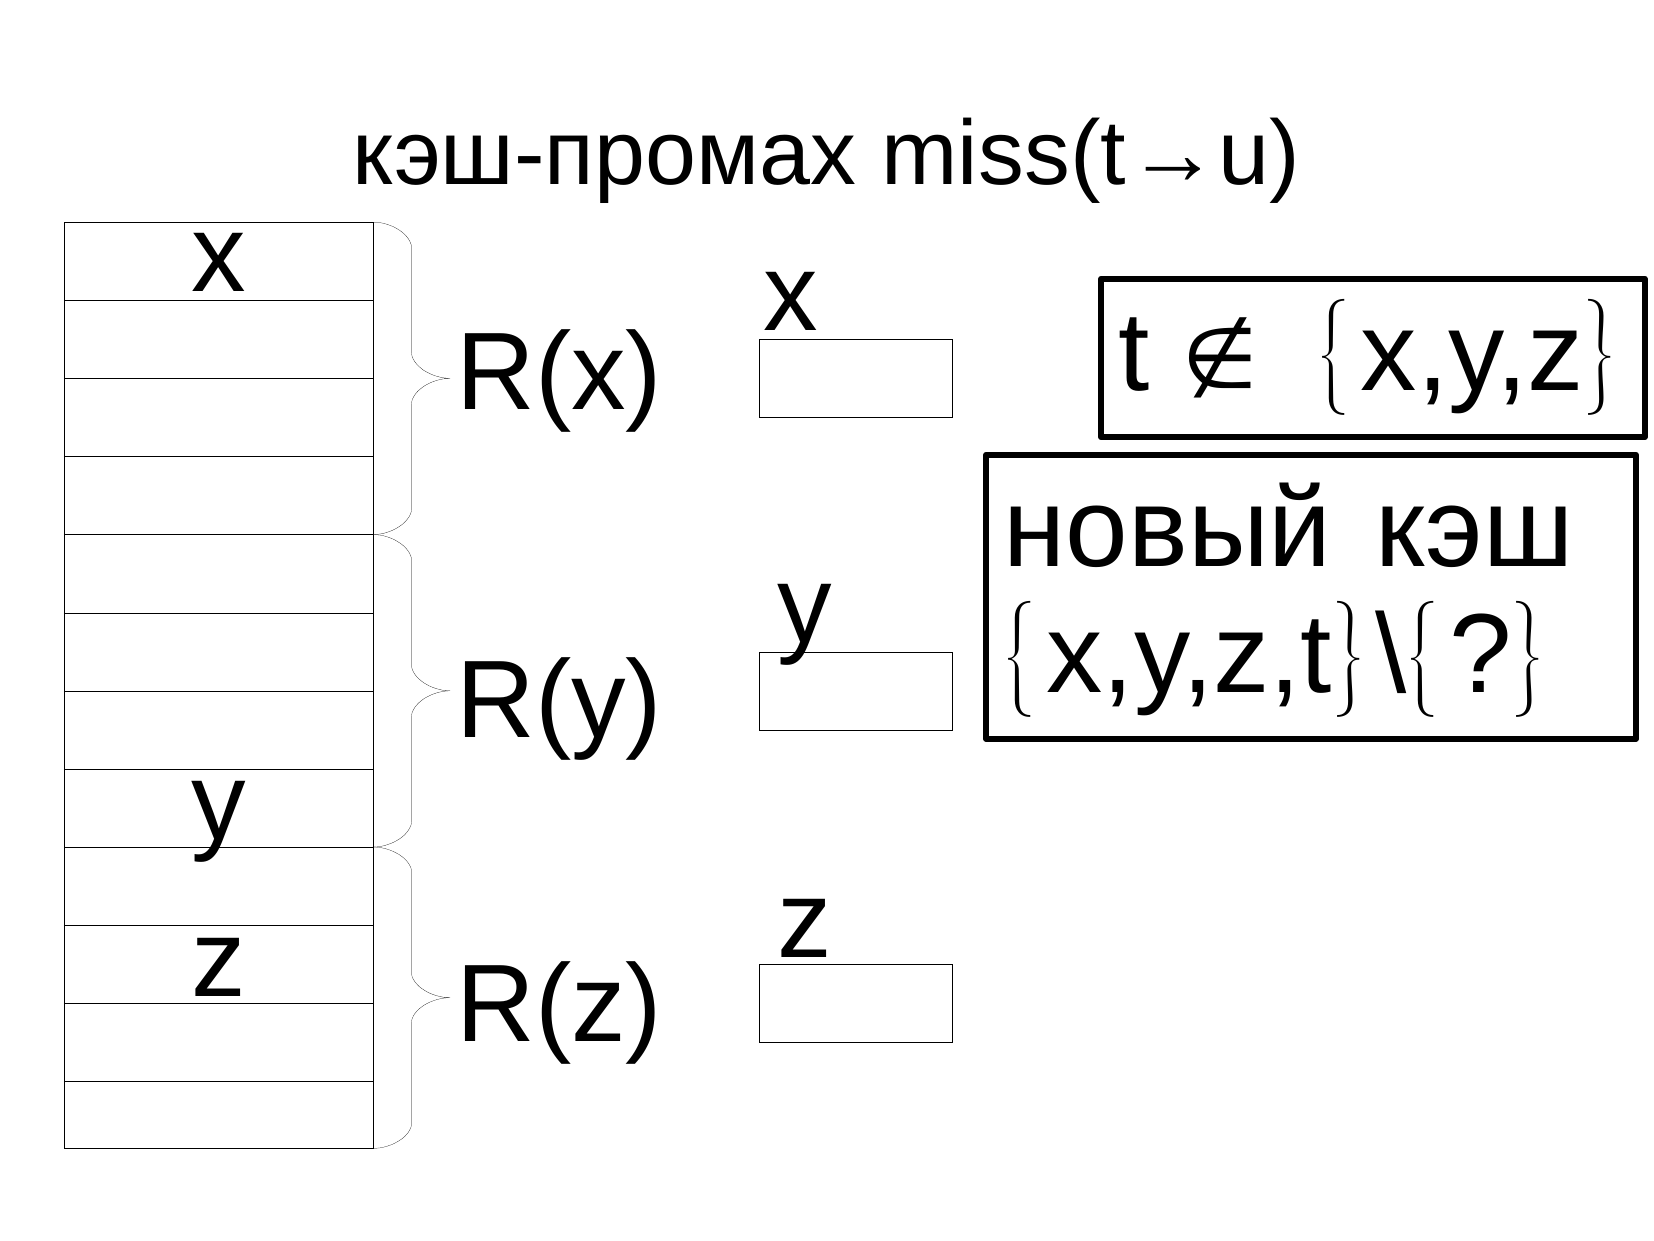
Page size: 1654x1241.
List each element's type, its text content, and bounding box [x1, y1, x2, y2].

text_box t  {x,y,z} [1101, 278, 1639, 438]
text_box новый кэш {x,y,z,t}\{?} [985, 454, 1636, 739]
title кэш-промах miss(t→u) [82, 49, 1571, 257]
chart [53, 206, 959, 1168]
